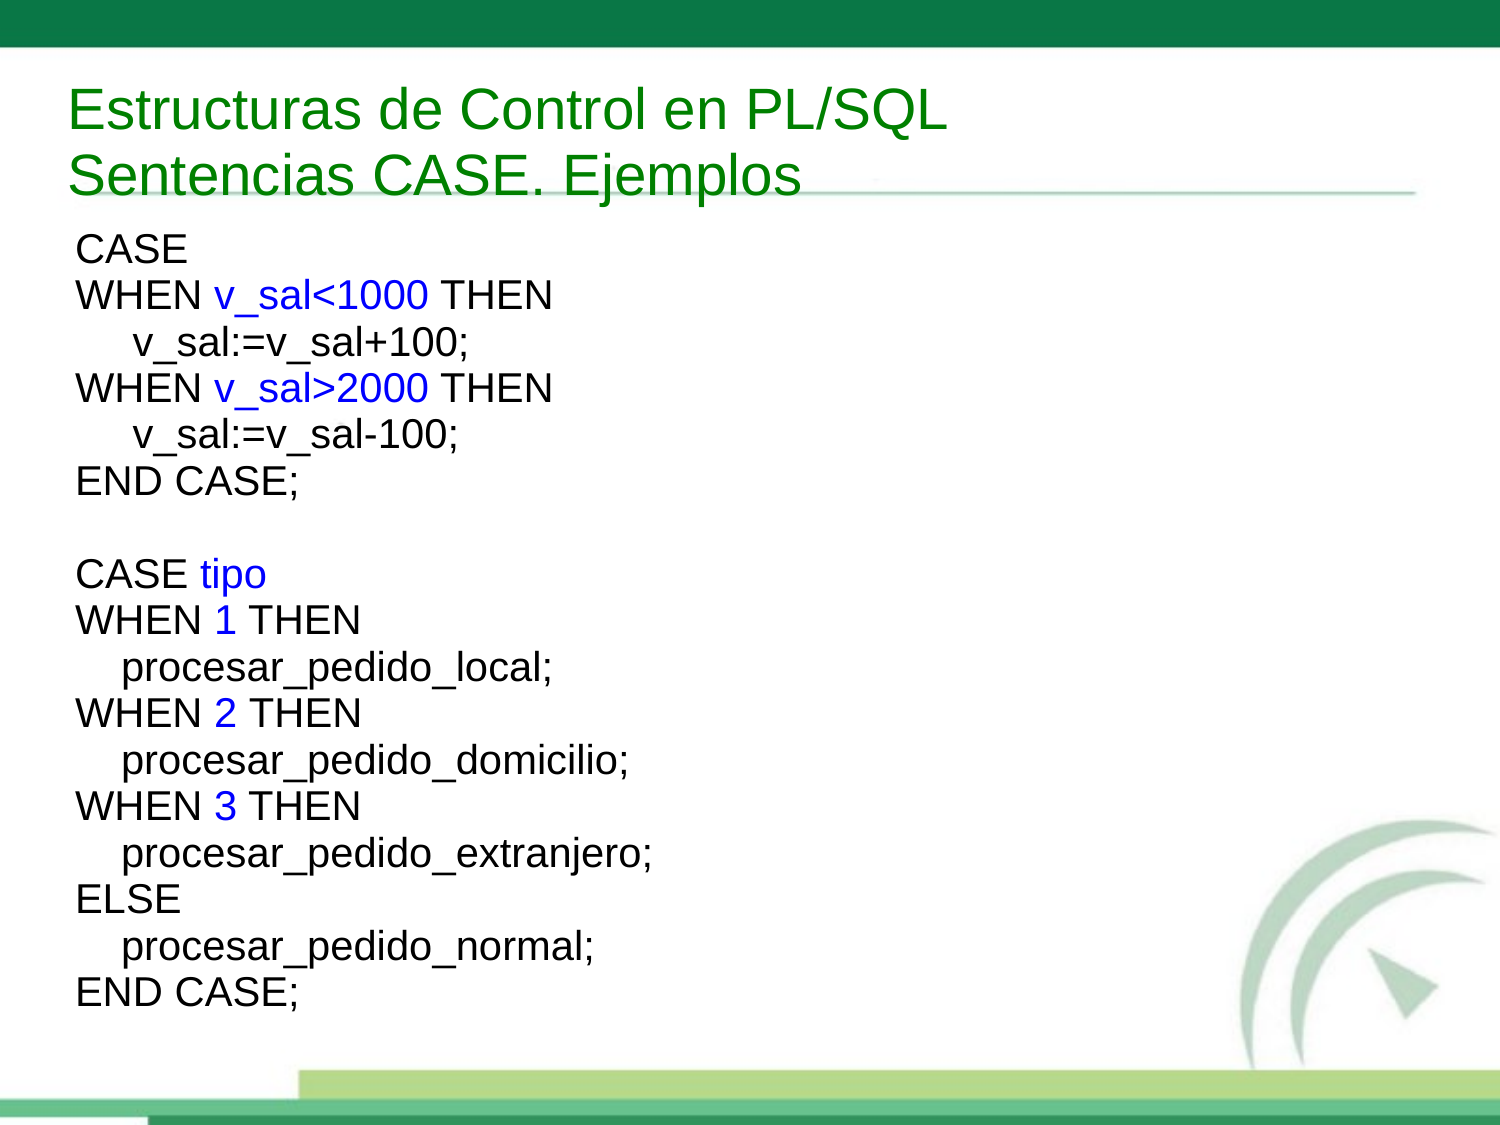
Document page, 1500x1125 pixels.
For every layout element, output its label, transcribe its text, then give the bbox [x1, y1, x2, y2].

subtitle CASE WHEN v_sal<1000 THEN v_sal:=v_sal+100; WHEN v_sal>2000 THEN v_sal:=v_sal-100; END CASE; CASE tipo WHEN 1 THEN procesar_pedido_local; WHEN 2 THEN procesar_pedido_domicilio; WHEN 3 THEN procesar_pedido_extranjero; ELSE procesar_pedido_normal; END CASE; [75, 176, 1425, 1093]
title Estructuras de Control en PL/SQL Sentencias CASE. Ejemplos [67, 48, 1418, 237]
picture [0, 0, 1500, 1125]
